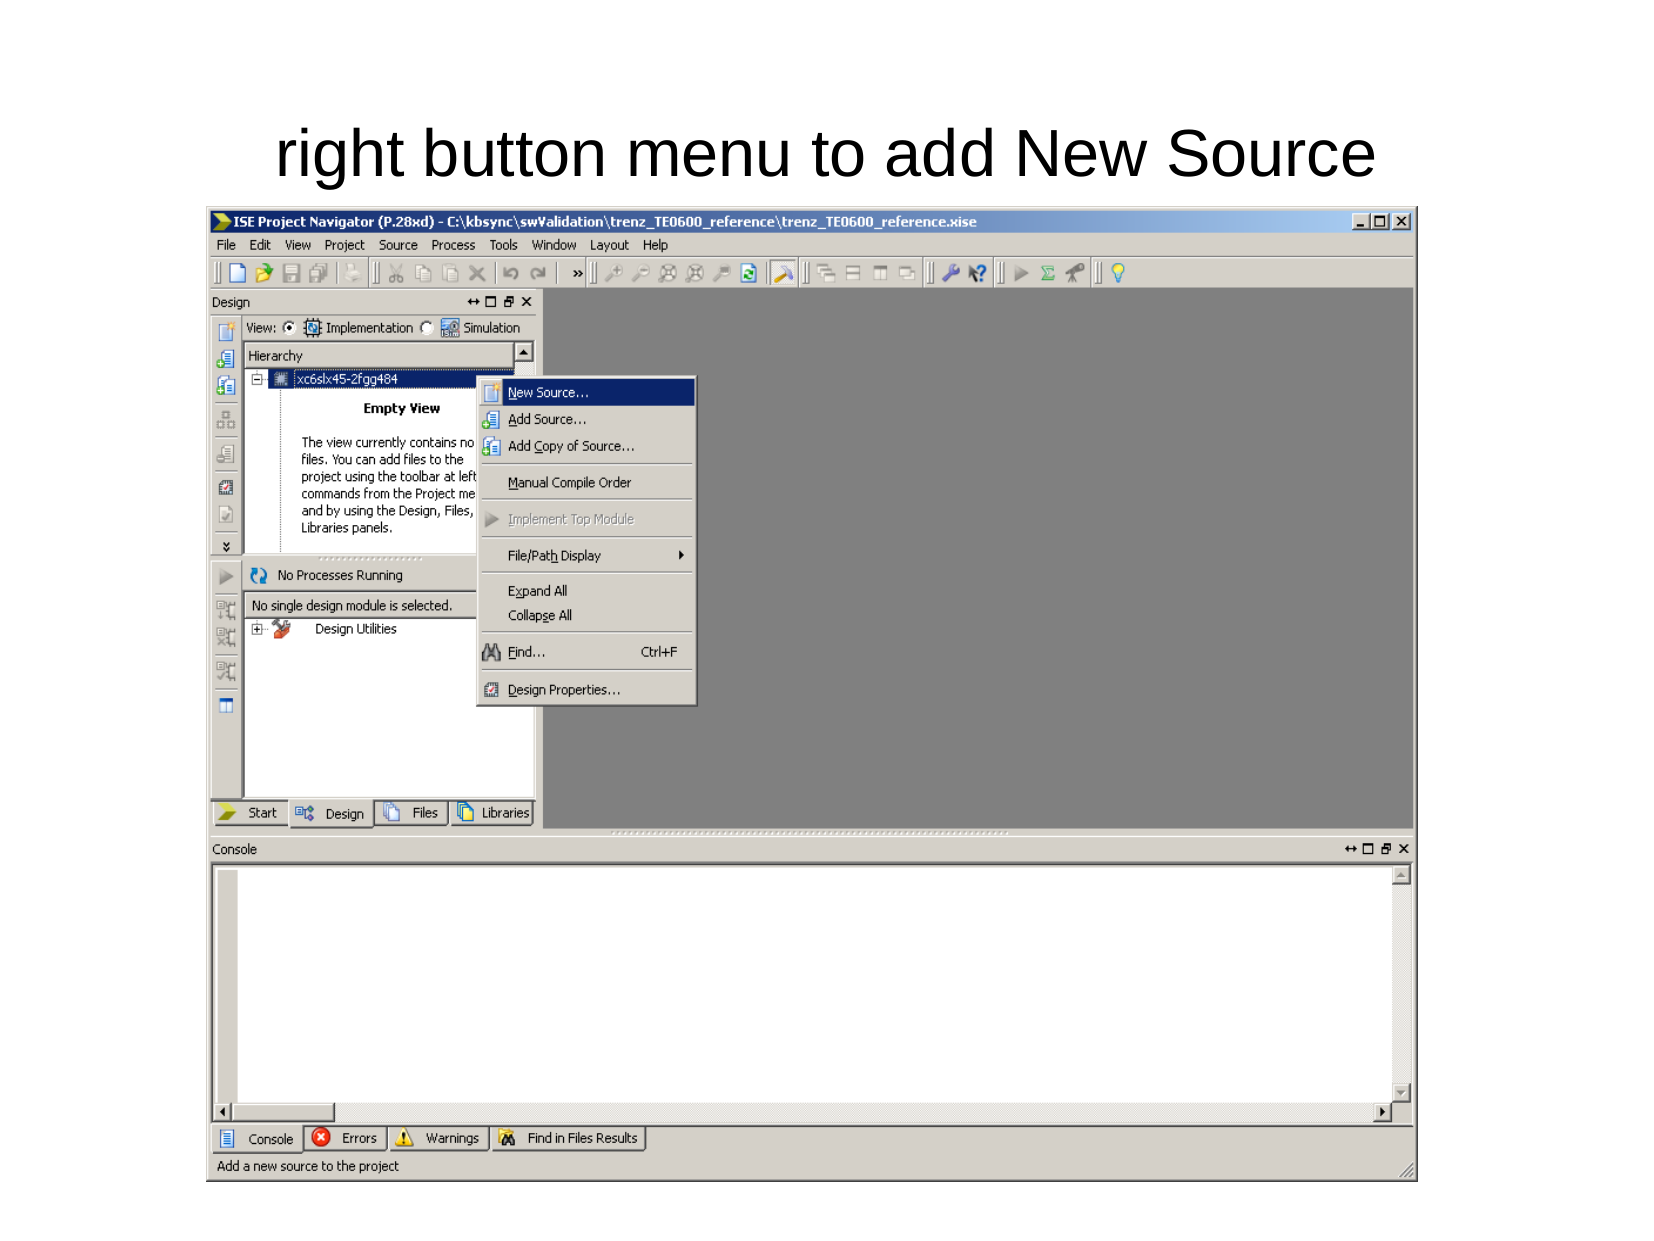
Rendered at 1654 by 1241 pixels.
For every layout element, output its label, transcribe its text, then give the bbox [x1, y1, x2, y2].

picture [206, 206, 1418, 1182]
title right button menu to add New Source [82, 49, 1571, 257]
